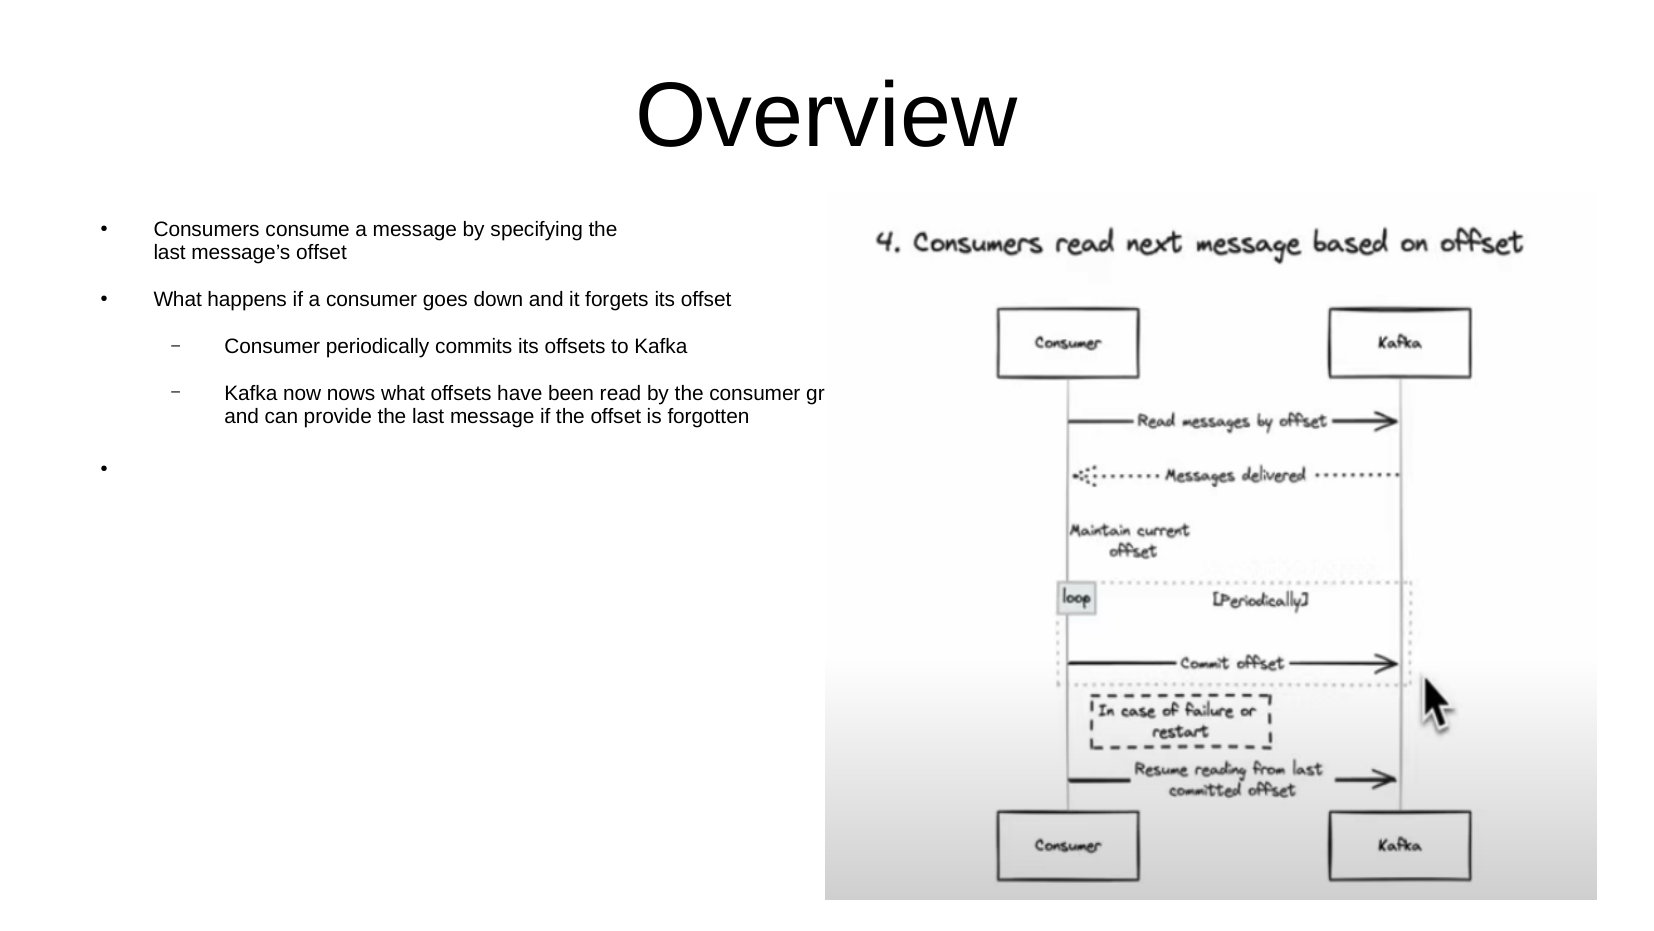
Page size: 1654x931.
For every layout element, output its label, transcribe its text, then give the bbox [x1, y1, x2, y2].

picture [825, 192, 1597, 901]
title Overview [82, 37, 1571, 193]
list Consumers consume a message by specifying the last message’s offset What happens if a consumer goes down and it forgets its offset Consumer periodically commits its offsets to Kafka Kafka now nows what offsets have been read by the consumer group and can provide the last message if the offset is forgotten [82, 217, 825, 758]
